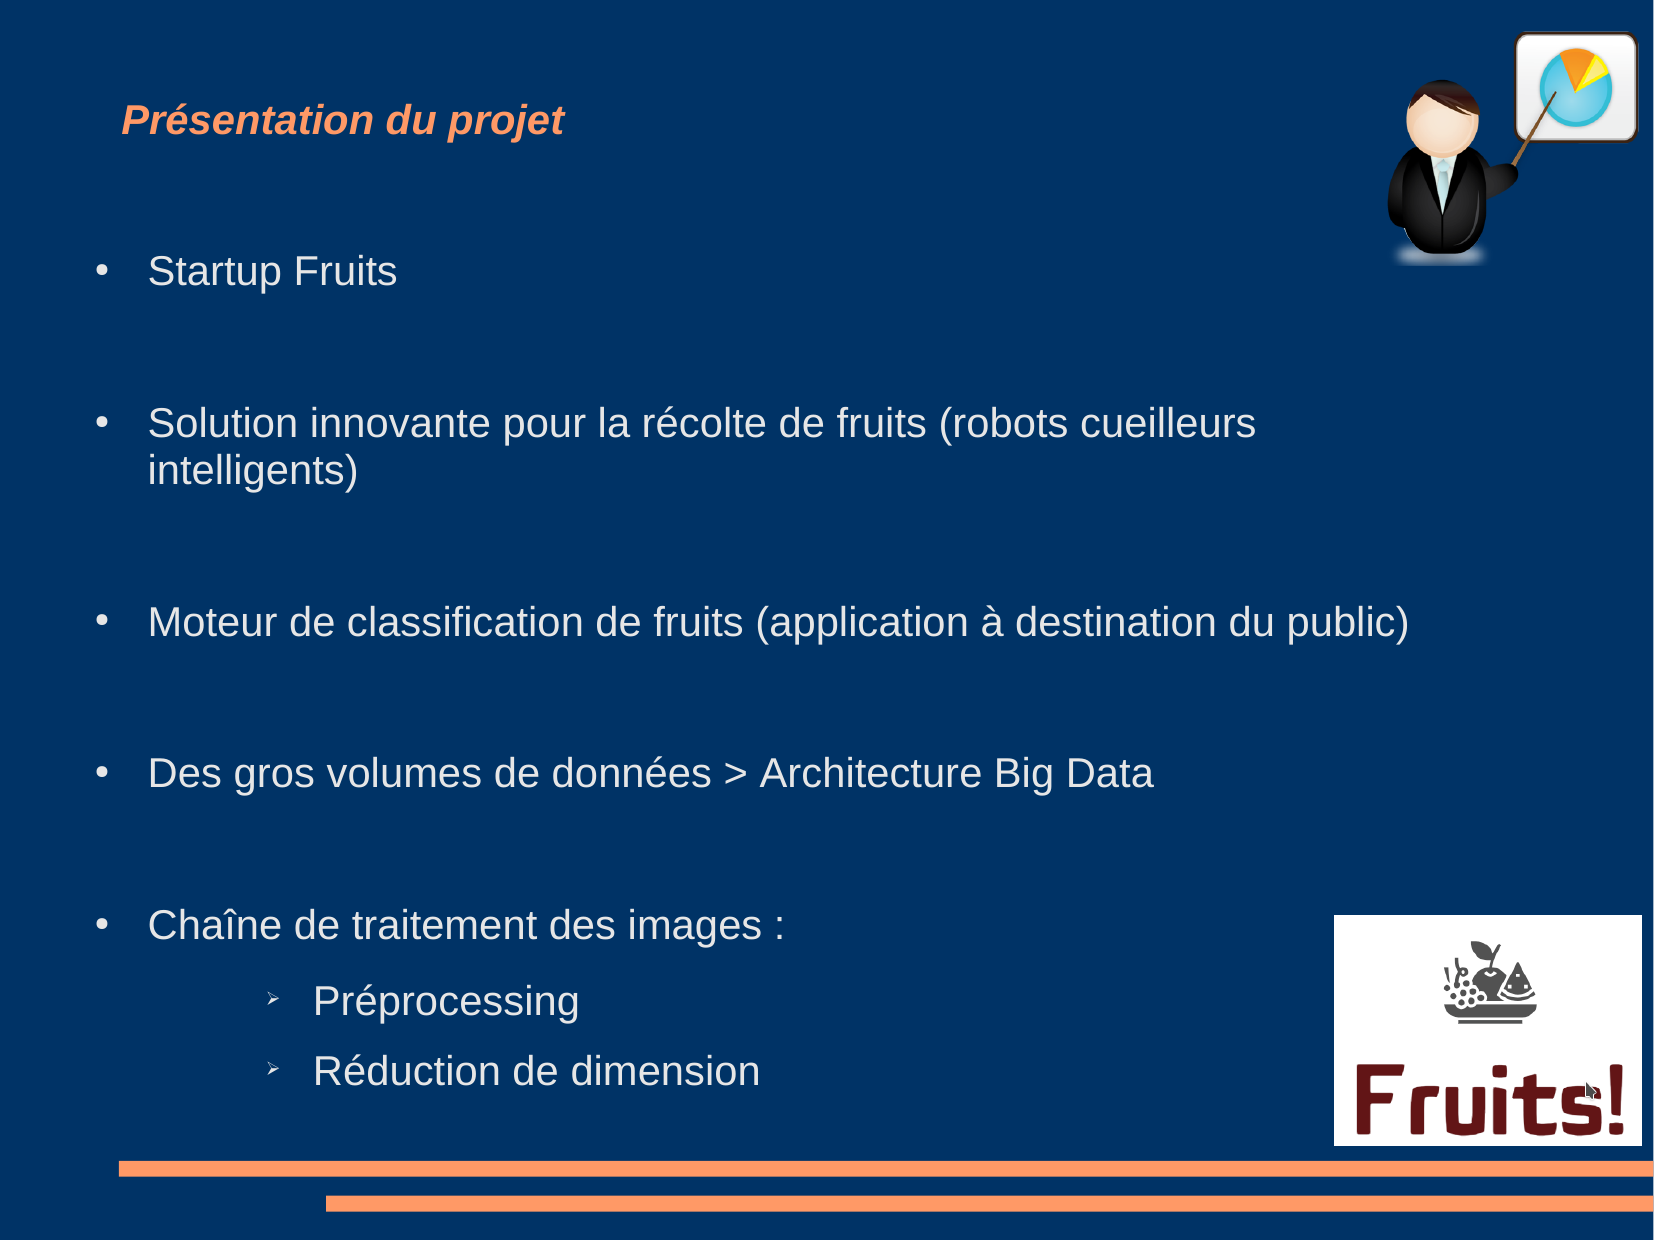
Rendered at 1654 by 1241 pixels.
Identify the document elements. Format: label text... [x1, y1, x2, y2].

picture [1334, 915, 1642, 1146]
picture [1370, 10, 1648, 266]
title Présentation du projet [121, 16, 1370, 224]
list Startup Fruits Solution innovante pour la récolte de fruits (robots cueilleurs intelligents) Moteur de classification de fruits (application à destination du public) Des gros volumes de données > Architecture Big Data Chaîne de traitement des images : Préprocessing Réduction de dimension [76, 248, 1468, 1095]
